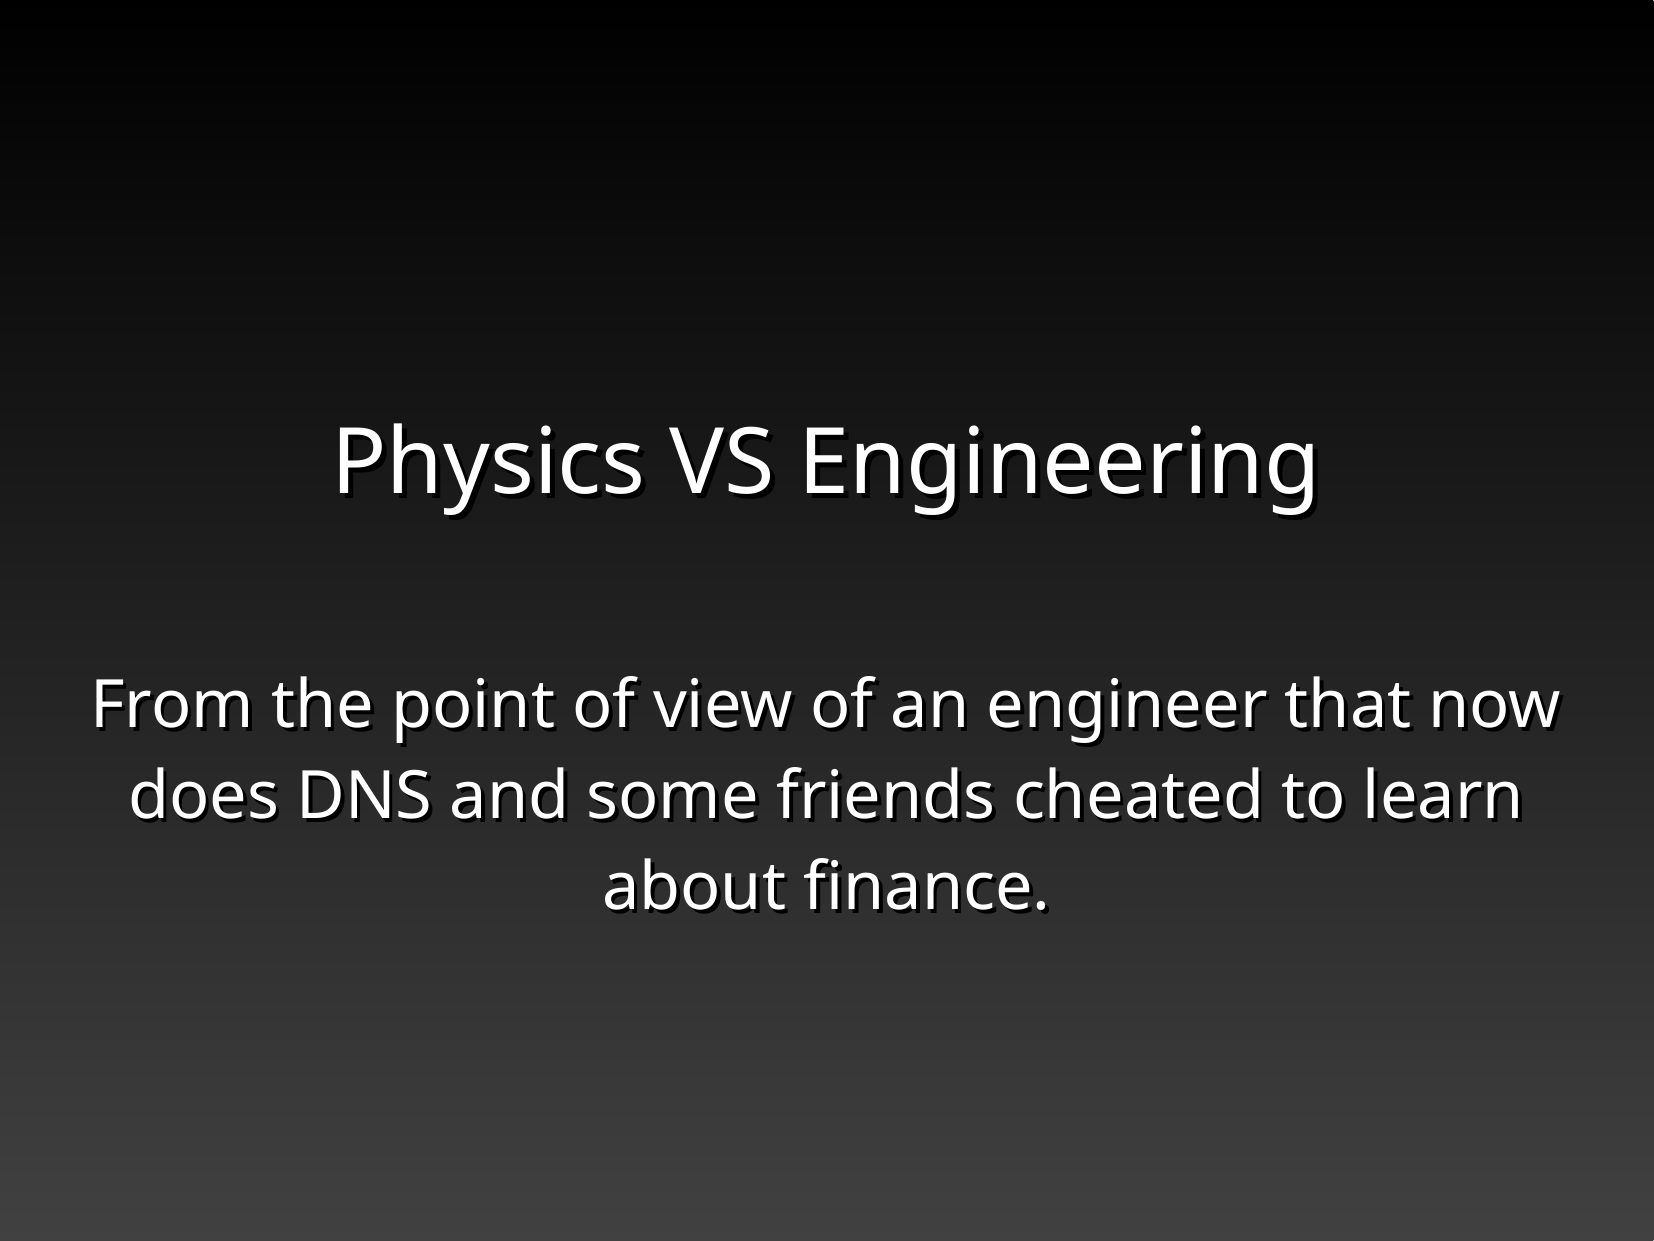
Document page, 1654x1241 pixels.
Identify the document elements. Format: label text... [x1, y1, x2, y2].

subtitle From the point of view of an engineer that now does DNS and some friends cheated to learn about finance. [82, 611, 1571, 975]
title Physics VS Engineering [82, 354, 1571, 562]
